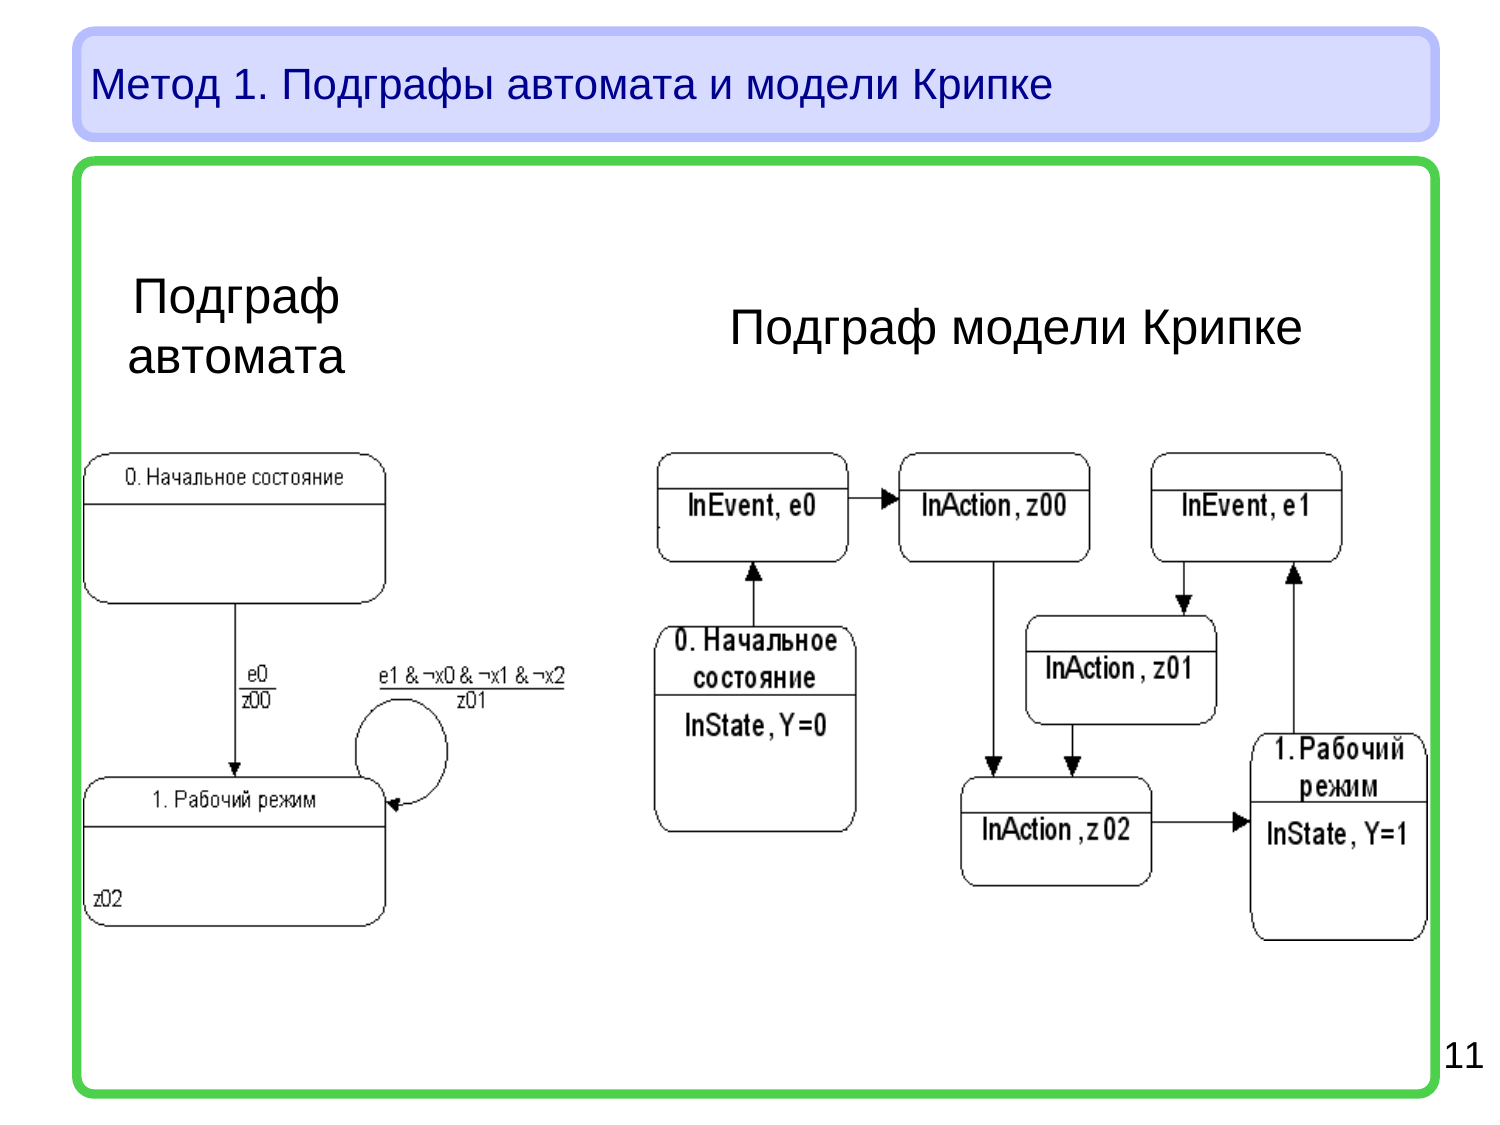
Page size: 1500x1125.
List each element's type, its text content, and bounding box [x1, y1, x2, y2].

text_box 11 [1439, 1023, 1500, 1084]
text_box Метод 1. Подграфы автомата и модели Крипке [75, 13, 1446, 152]
text_box Подграф модели Крипке [714, 286, 1319, 363]
text_box Подграф автомата [112, 255, 361, 391]
chart [83, 451, 1428, 941]
